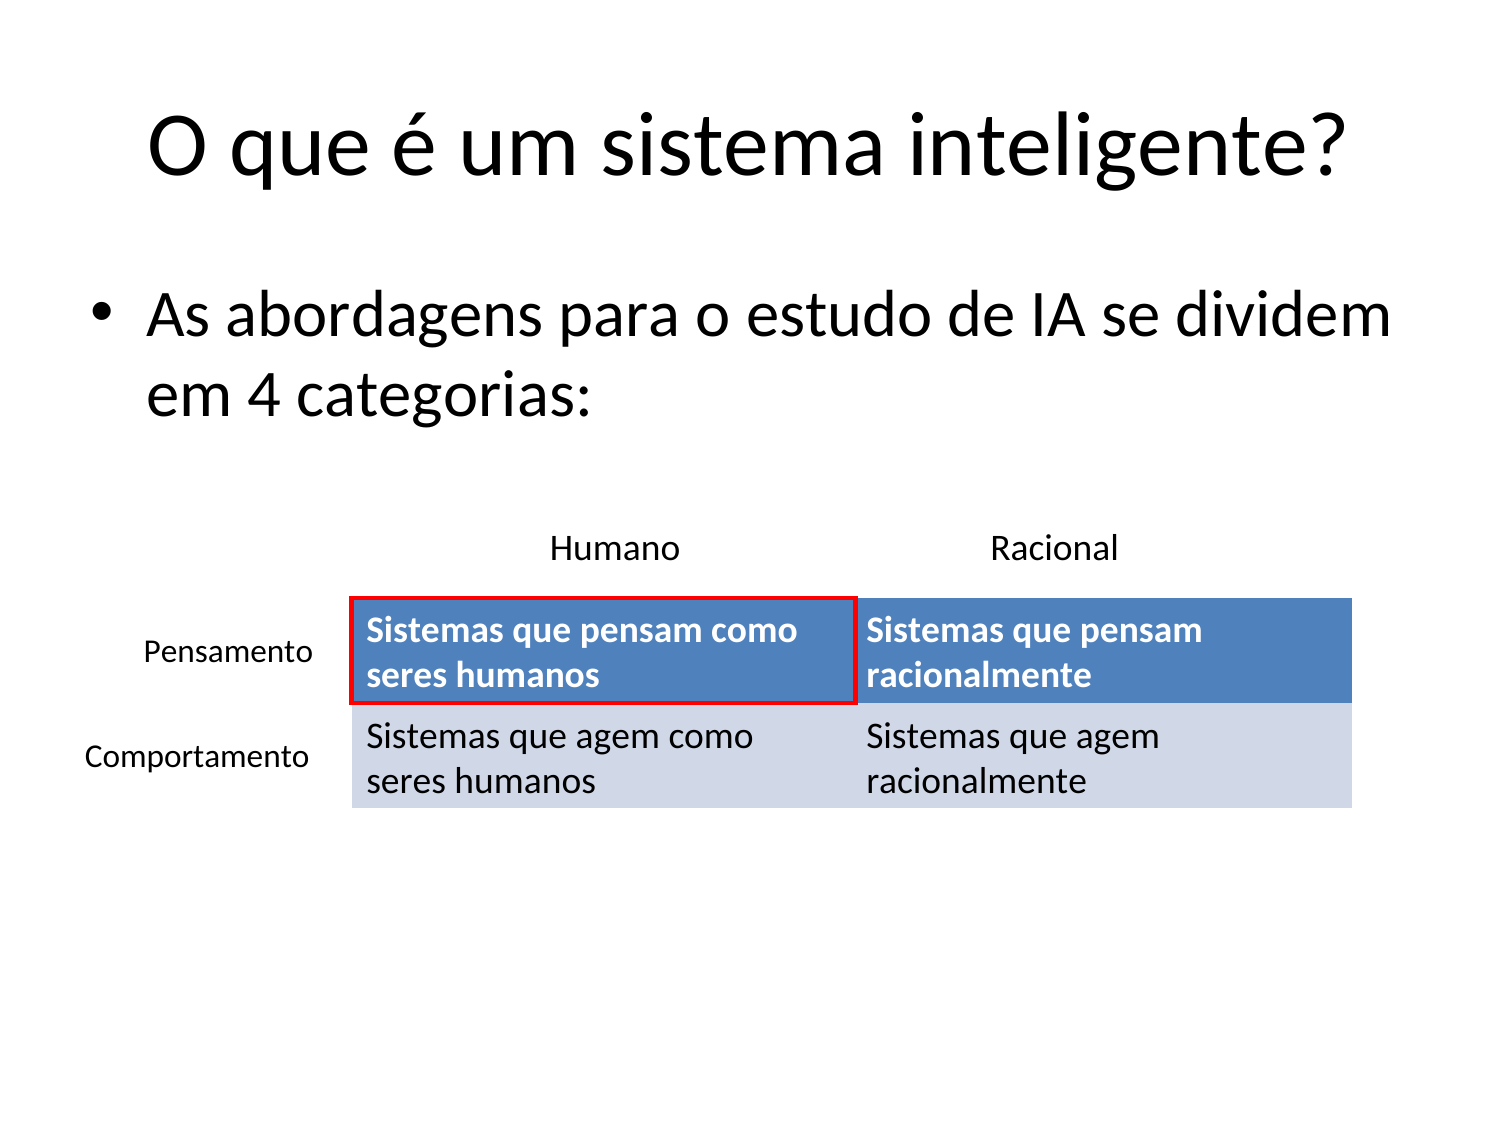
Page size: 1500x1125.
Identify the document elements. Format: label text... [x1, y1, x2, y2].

text_box Pensamento [128, 621, 349, 677]
table_cell Sistemas que agem como seres humanos [352, 705, 852, 808]
text_box Comportamento [70, 726, 334, 782]
table_header Sistemas que pensam como seres humanos [354, 600, 852, 701]
table_header Sistemas que pensam racionalmente [858, 598, 1352, 703]
title O que é um sistema inteligente? [75, 21, 1426, 257]
text_box Humano [503, 515, 727, 577]
text_box Racional [902, 515, 1208, 577]
list As abordagens para o estudo de IA se dividem em 4 categorias: [75, 262, 1426, 1005]
table_cell Sistemas que agem racionalmente [852, 703, 1352, 808]
